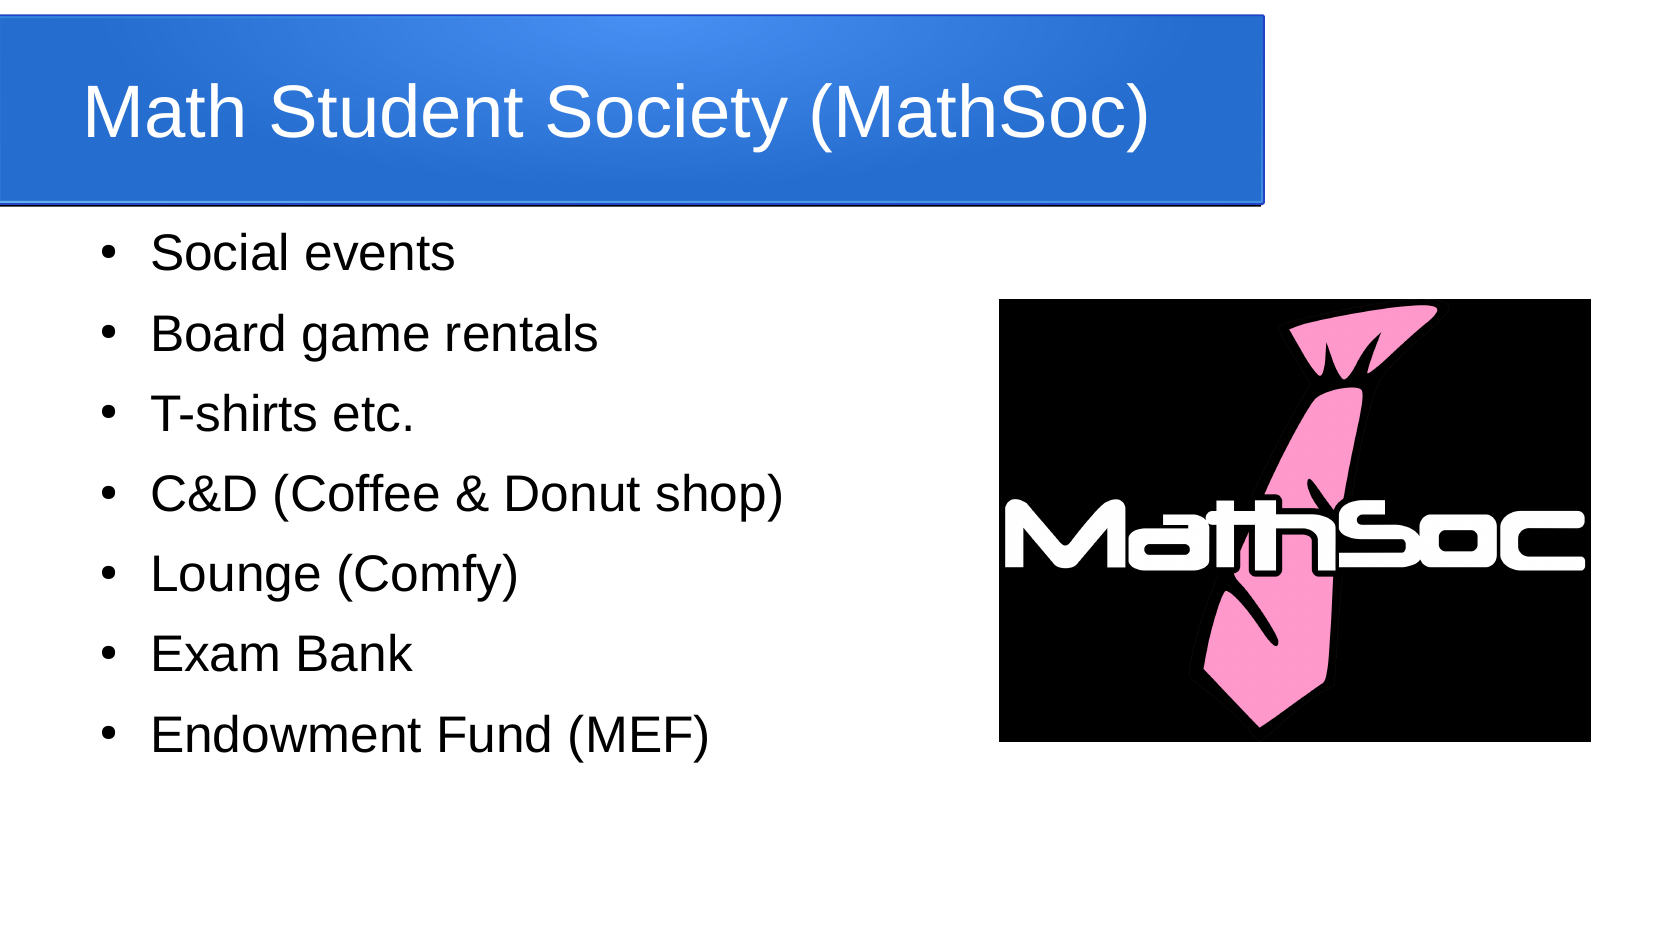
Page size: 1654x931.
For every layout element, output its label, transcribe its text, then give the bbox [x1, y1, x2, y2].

picture [999, 299, 1591, 743]
title Math Student Society (MathSoc) [82, 35, 1235, 189]
list Social events Board game rentals T-shirts etc. C&D (Coffee & Donut shop) Lounge (Comfy) Exam Bank Endowment Fund (MEF) [82, 224, 1571, 764]
